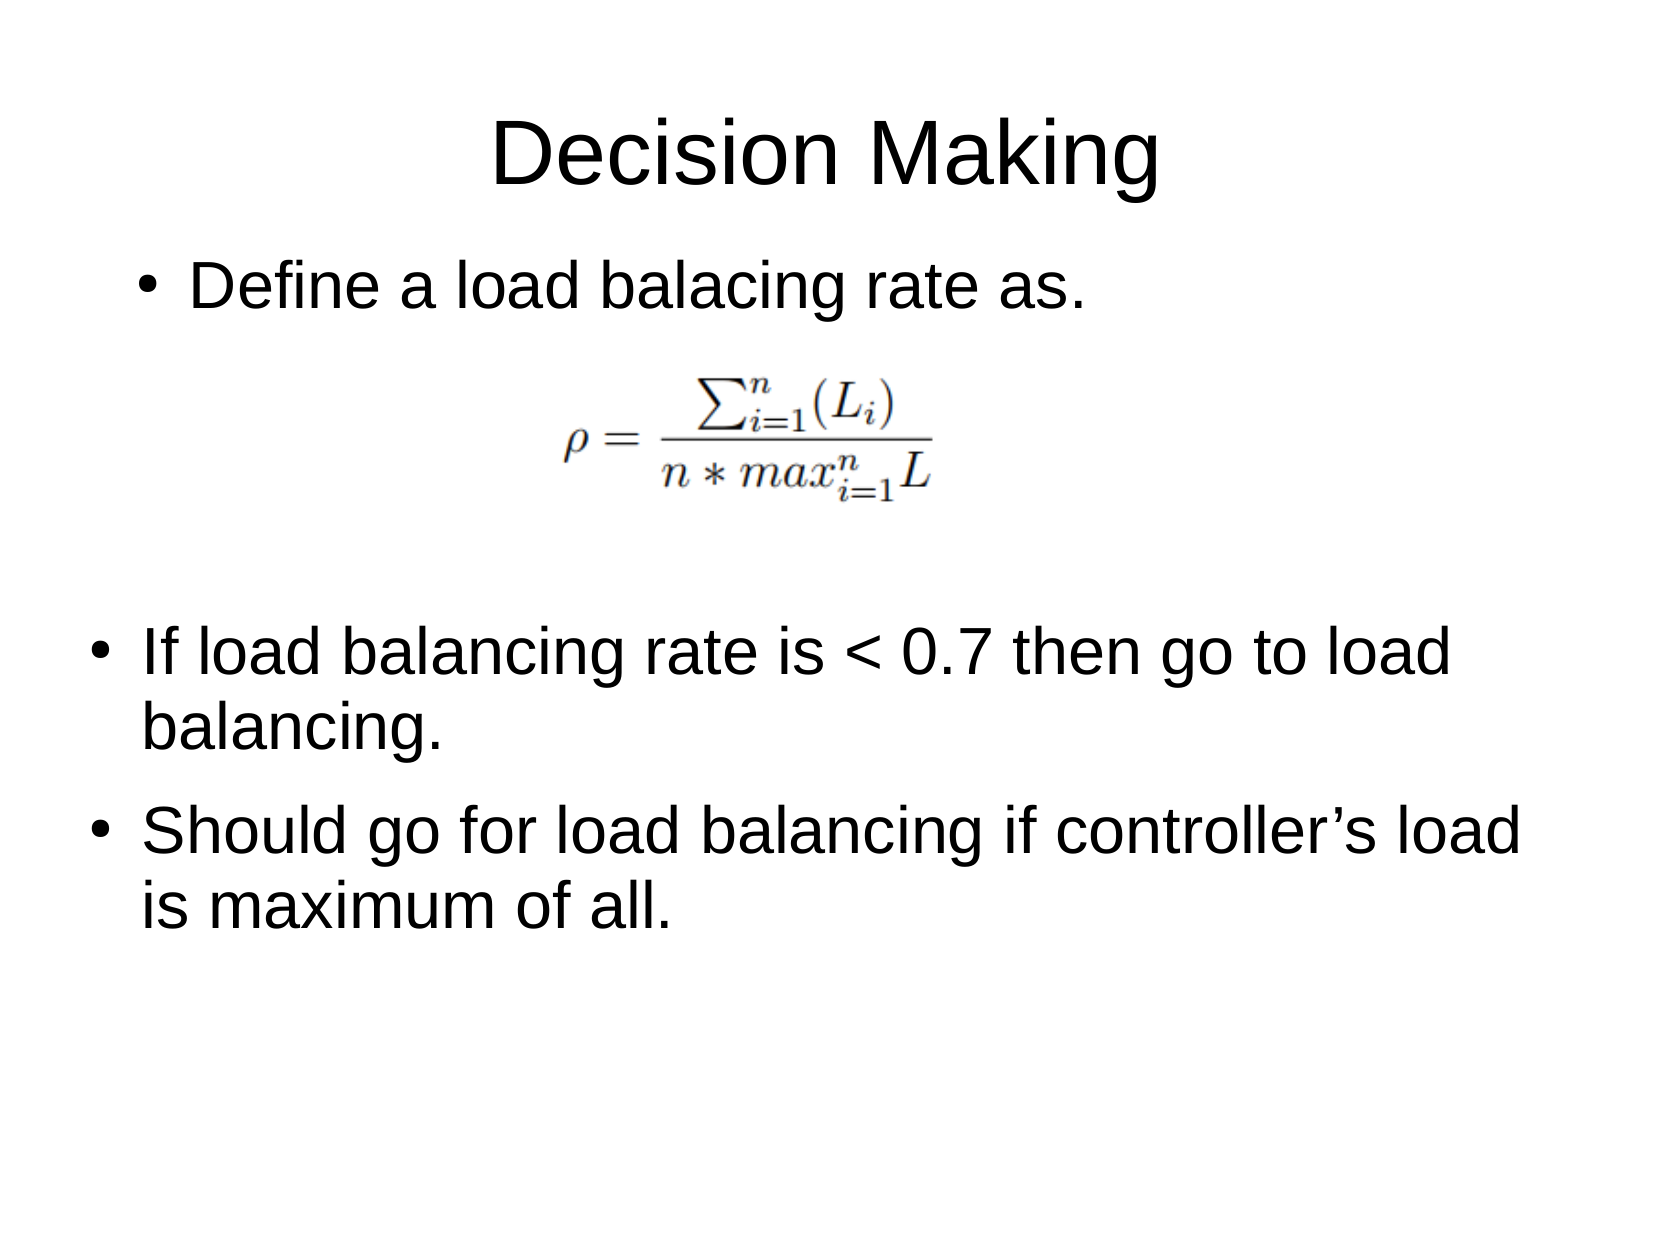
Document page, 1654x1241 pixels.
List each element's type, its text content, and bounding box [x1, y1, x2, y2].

list If load balancing rate is < 0.7 then go to load balancing. Should go for load balancing if controller’s load is maximum of all. [70, 614, 1560, 969]
picture [543, 438, 975, 520]
title Decision Making [82, 49, 1571, 257]
list Define a load balacing rate as. [118, 248, 1607, 438]
